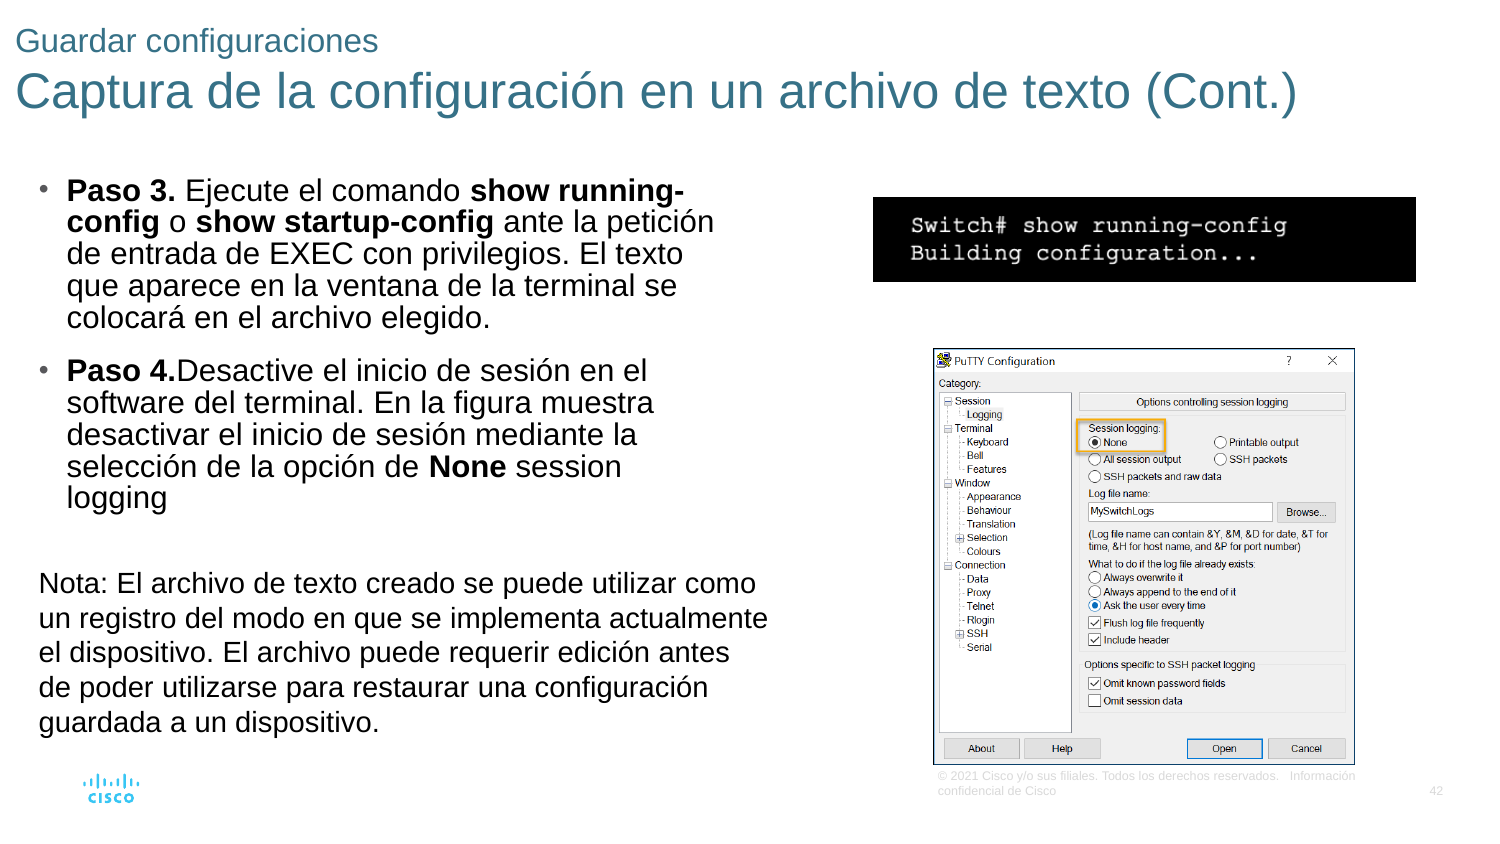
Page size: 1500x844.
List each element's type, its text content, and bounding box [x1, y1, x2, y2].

picture [873, 197, 1416, 282]
list Paso 3. Ejecute el comando show running-config o show startup-config ante la petición de entrada de EXEC con privilegios. El texto que aparece en la ventana de la terminal se colocará en el archivo elegido. Paso 4.Desactive el inicio de sesión en el software del terminal. En la figura muestra desactivar el inicio de sesión mediante la selección de la opción de None session logging [23, 168, 750, 502]
title Guardar configuraciones Captura de la configuración en un archivo de texto (Cont.) [0, 6, 1500, 131]
text_box Nota: El archivo de texto creado se puede utilizar como un registro del modo en que se implementa actualmente el dispositivo. El archivo puede requerir edición antes de poder utilizarse para restaurar una configuración guardada a un dispositivo. [23, 556, 786, 747]
picture [933, 348, 1355, 765]
